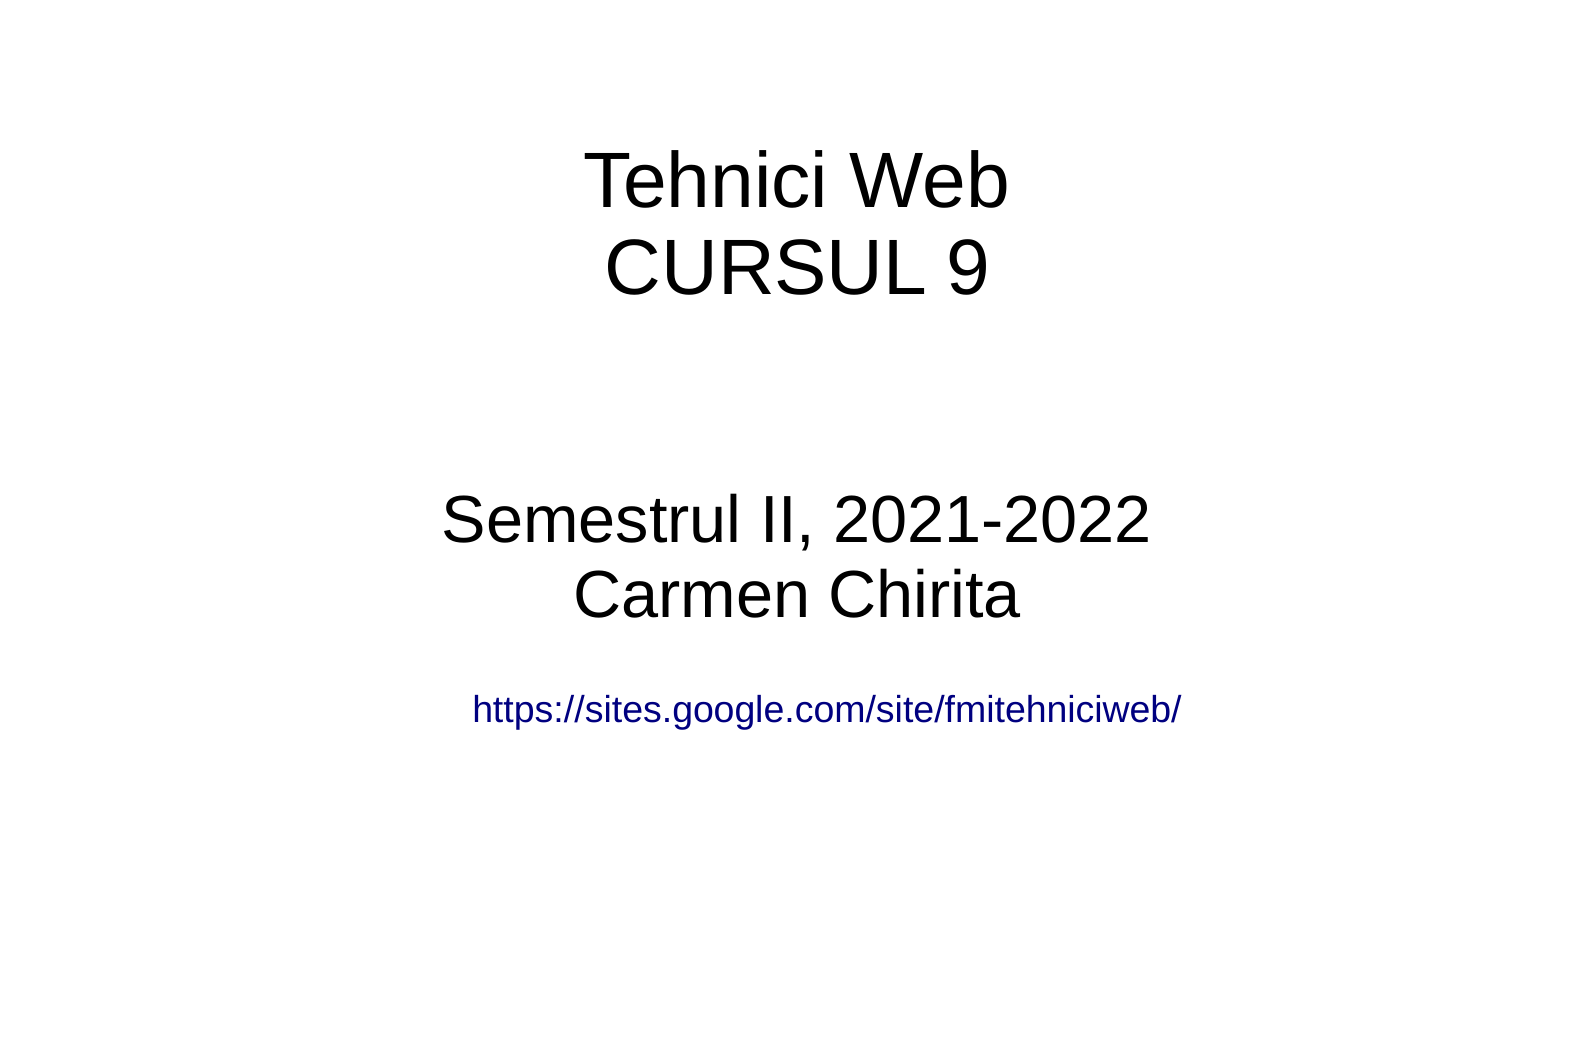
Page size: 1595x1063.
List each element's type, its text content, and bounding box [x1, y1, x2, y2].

title Tehnici Web CURSUL 9 [79, 135, 1515, 248]
subtitle Semestrul II, 2021-2022 Carmen Chirita [79, 248, 1515, 866]
text_box https://sites.google.com/site/fmitehniciweb/ [457, 681, 1304, 742]
